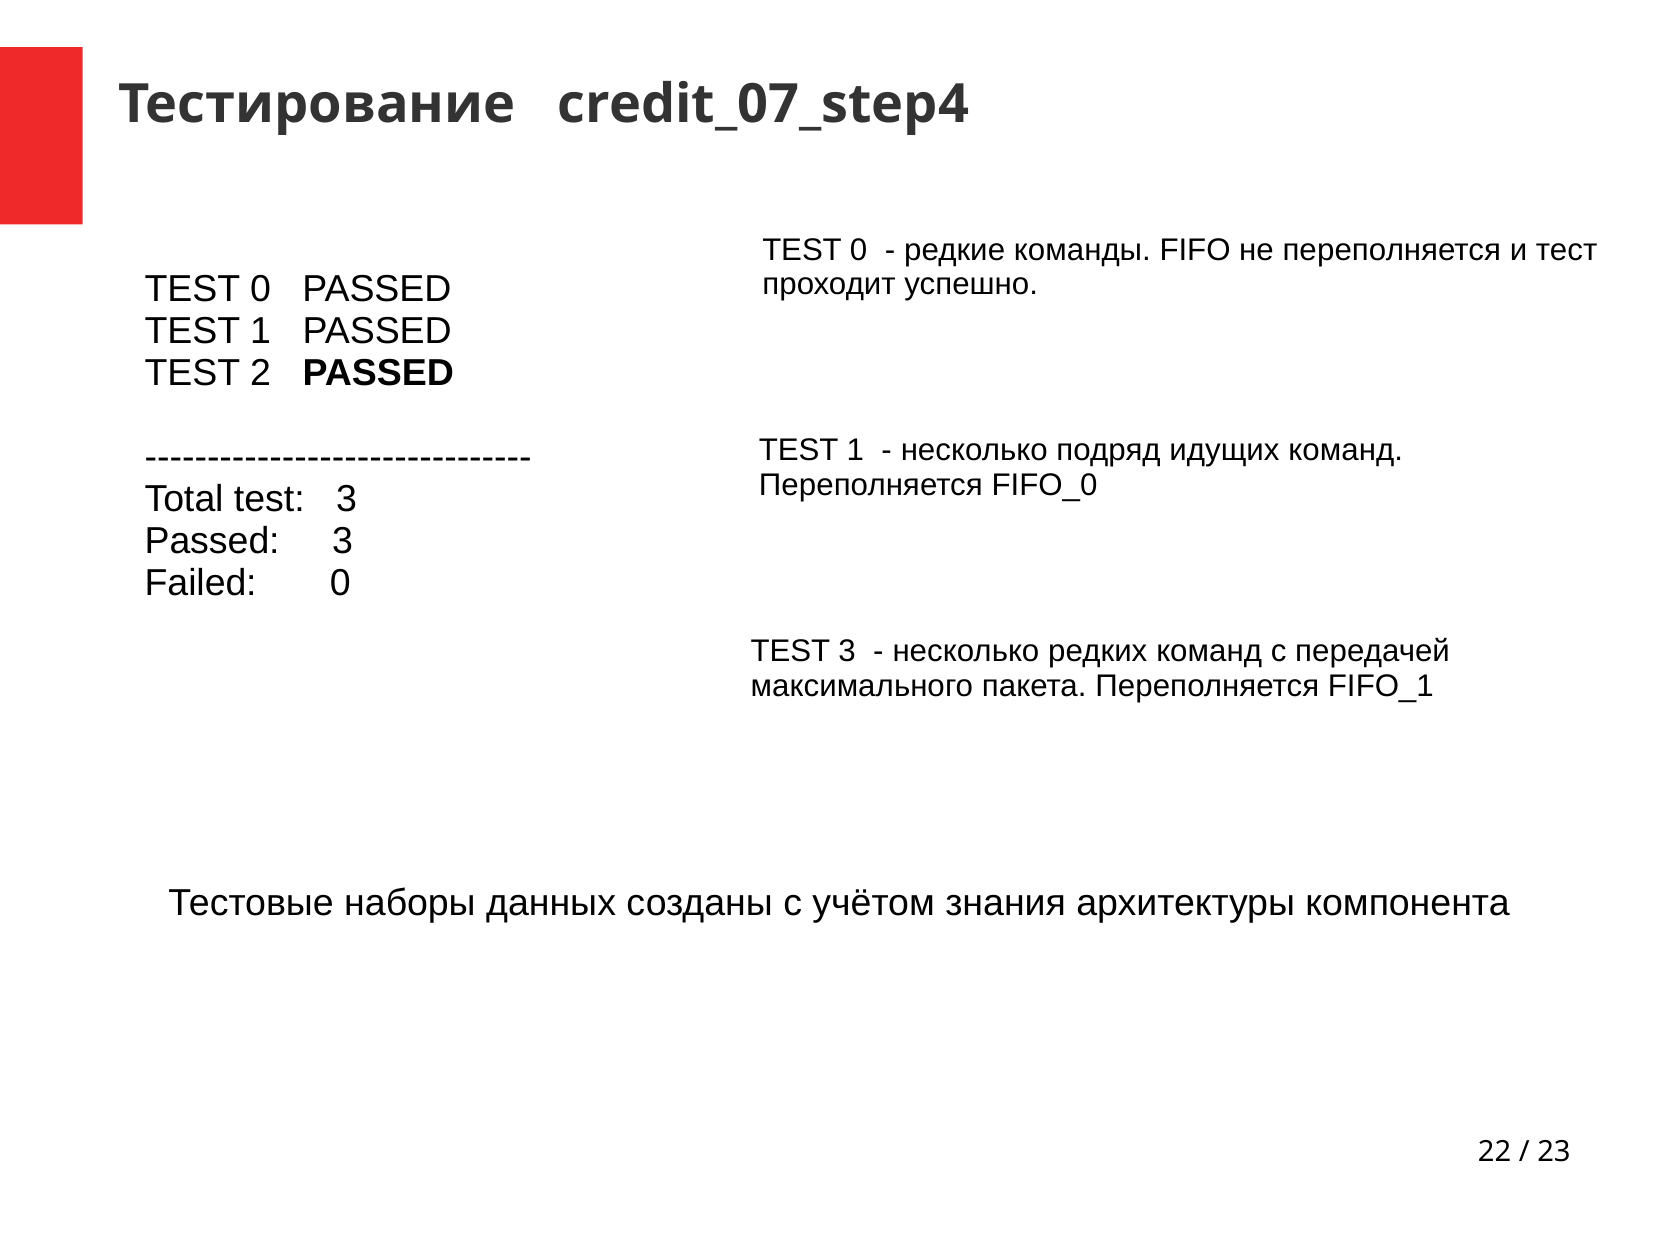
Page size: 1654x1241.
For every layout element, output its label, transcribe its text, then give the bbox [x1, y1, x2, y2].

text_box Тестовые наборы данных созданы с учётом знания архитектуры компонента [153, 874, 1595, 1063]
title Тестирование credit_07_step4 [118, 49, 1571, 154]
text_box TEST 3 - несколько редких команд c передачей максимального пакета. Переполняется FIFO_1 [735, 625, 1619, 768]
text_box TEST 0 PASSED TEST 1 PASSED TEST 2 PASSED ------------------------------- Total test: 3 Passed: 3 Failed: 0 [129, 259, 548, 607]
text_box TEST 0 - редкие команды. FIFO не переполняется и тест проходит успешно. [747, 224, 1630, 367]
text_box TEST 1 - несколько подряд идущих команд. Переполняется FIFO_0 [744, 425, 1627, 567]
